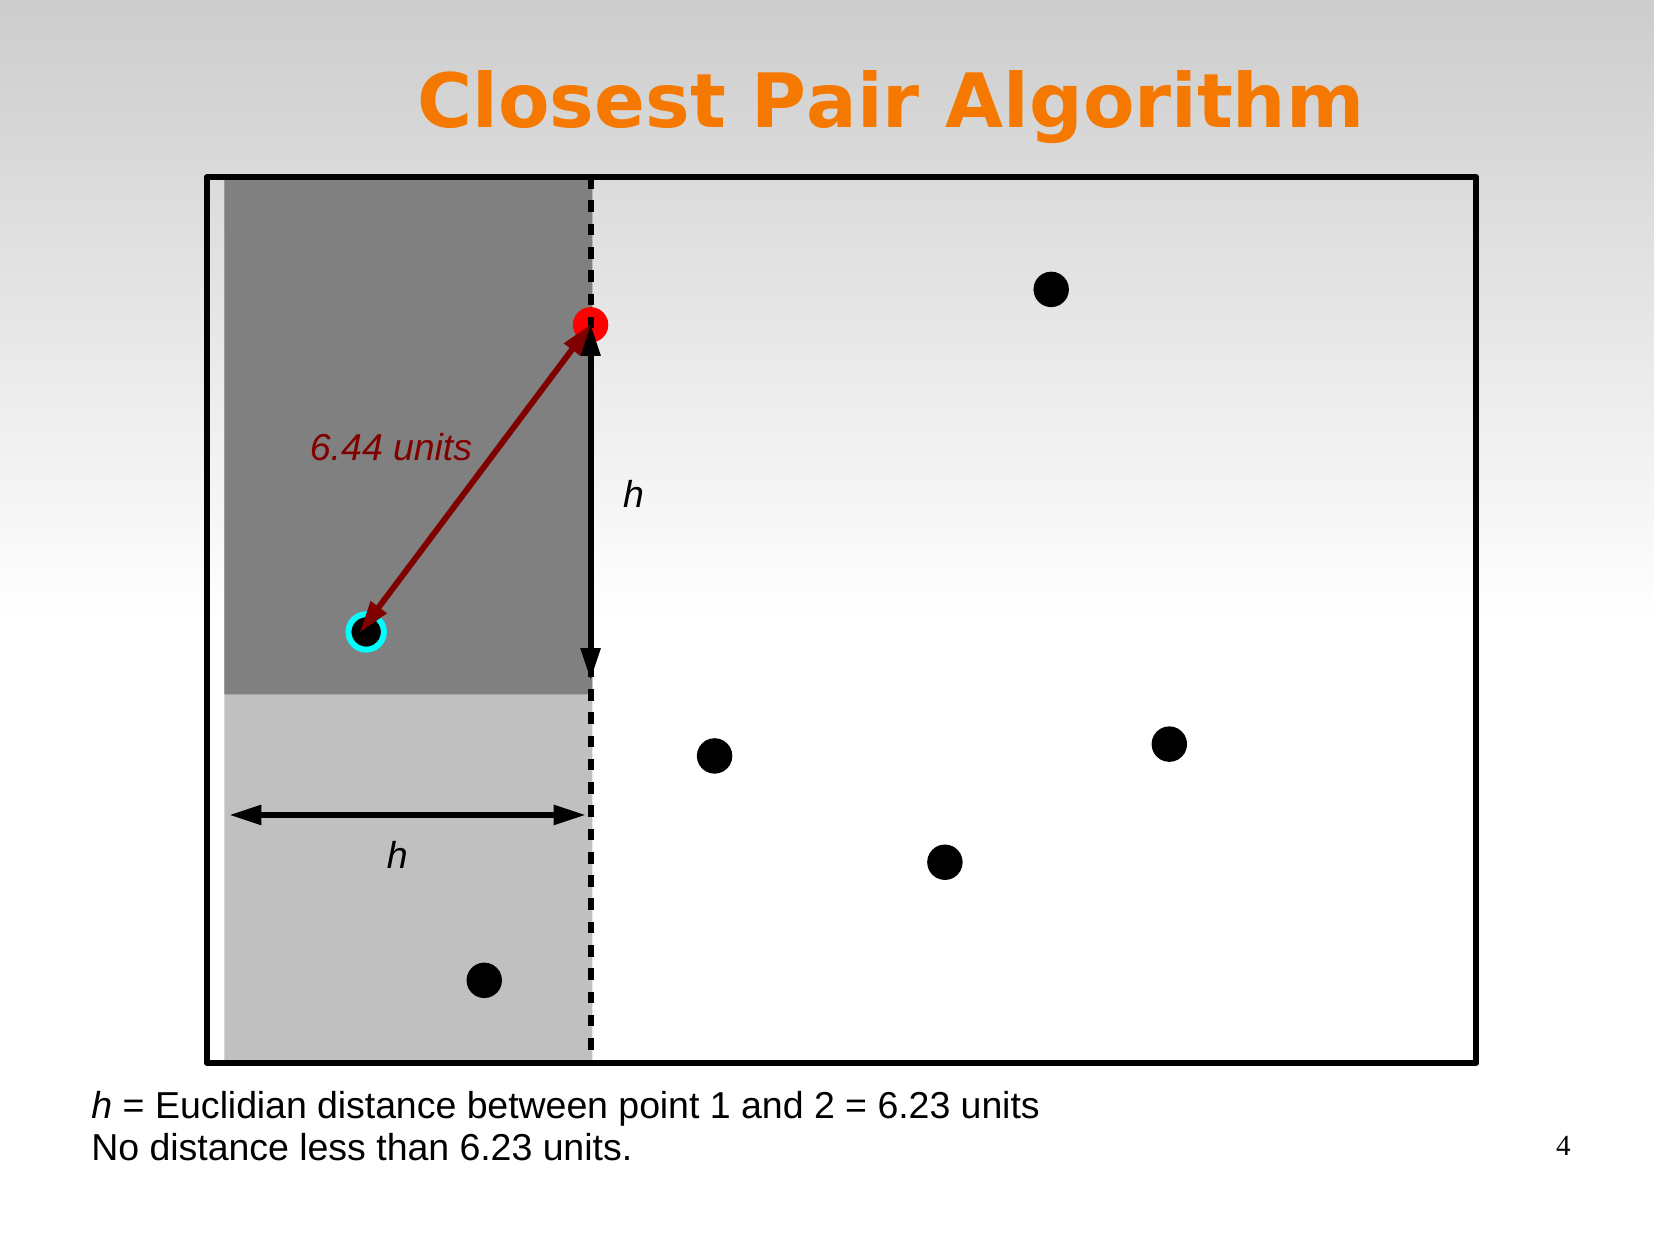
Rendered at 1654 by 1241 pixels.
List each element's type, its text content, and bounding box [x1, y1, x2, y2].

text_box h = Euclidian distance between point 1 and 2 = 6.23 units No distance less than 6.23 units. [76, 1077, 1565, 1176]
text_box h [608, 466, 668, 524]
text_box [224, 180, 609, 1060]
text_box 6.44 units [295, 419, 514, 477]
text_box [927, 844, 963, 880]
text_box [1033, 271, 1069, 308]
text_box h [372, 826, 432, 884]
title Closest Pair Algorithm [312, 37, 1471, 166]
text_box [696, 738, 733, 774]
text_box [1151, 726, 1188, 762]
